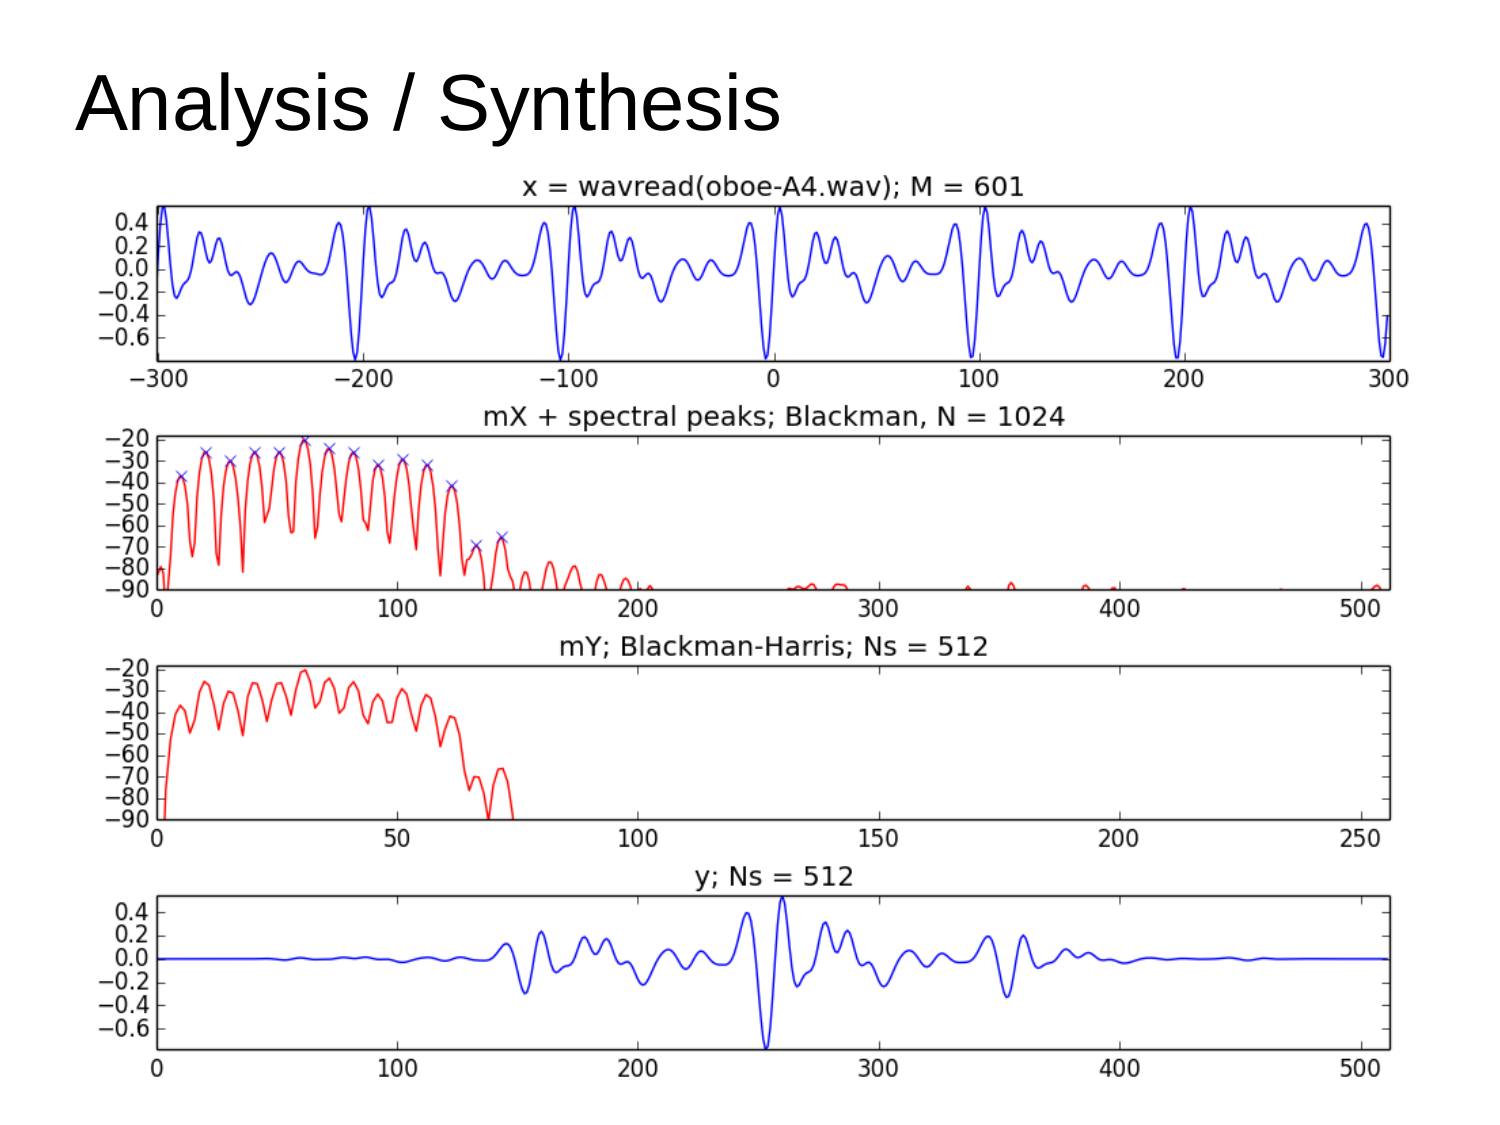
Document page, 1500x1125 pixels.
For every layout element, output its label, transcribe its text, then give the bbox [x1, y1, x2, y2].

title Analysis / Synthesis [75, 9, 1425, 149]
picture [63, 149, 1425, 1113]
